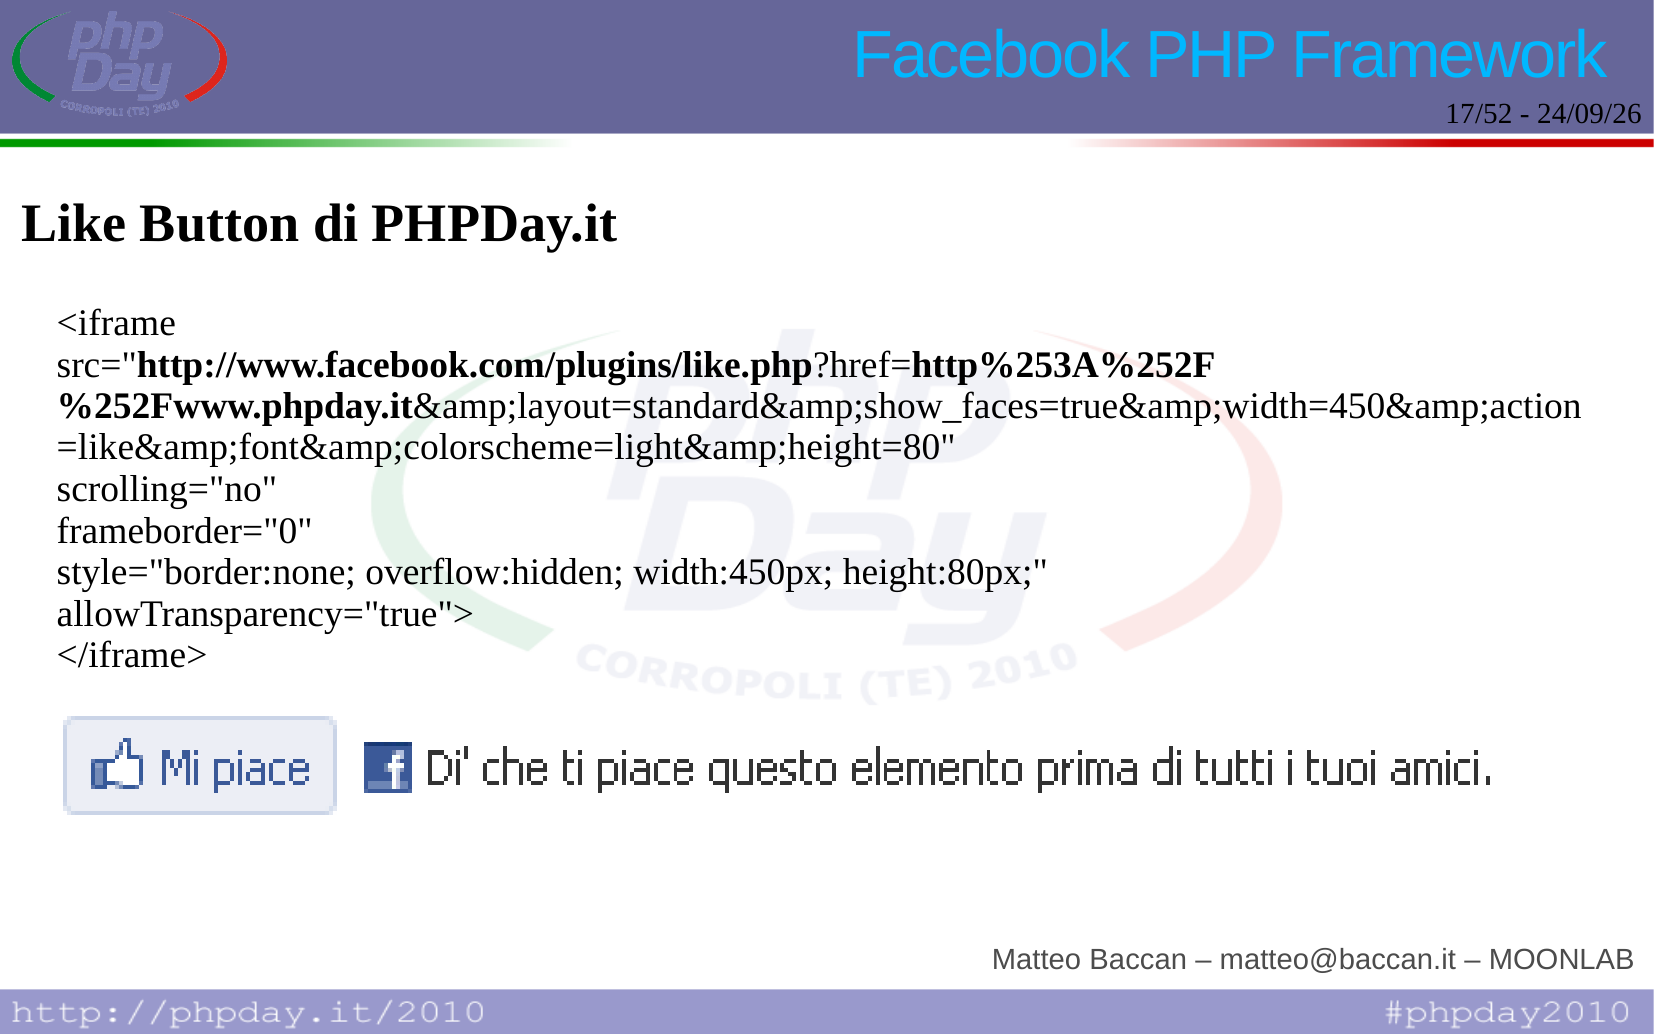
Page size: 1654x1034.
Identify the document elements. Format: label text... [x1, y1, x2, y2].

title Facebook PHP Framework [132, 5, 1609, 103]
text_box Like Button di PHPDay.it <iframe src="http://www.facebook.com/plugins/like.php?href=http%253A%252F%252Fwww.phpday.it&amp;layout=standard&amp;show_faces=true&amp;width=450&amp;action=like&amp;font&amp;colorscheme=light&amp;height=80" scrolling="no" frameborder="0" style="border:none; overflow:hidden; width:450px; height:80px;" allowTransparency="true"> </iframe> [6, 156, 1649, 794]
picture [0, 0, 1654, 1034]
